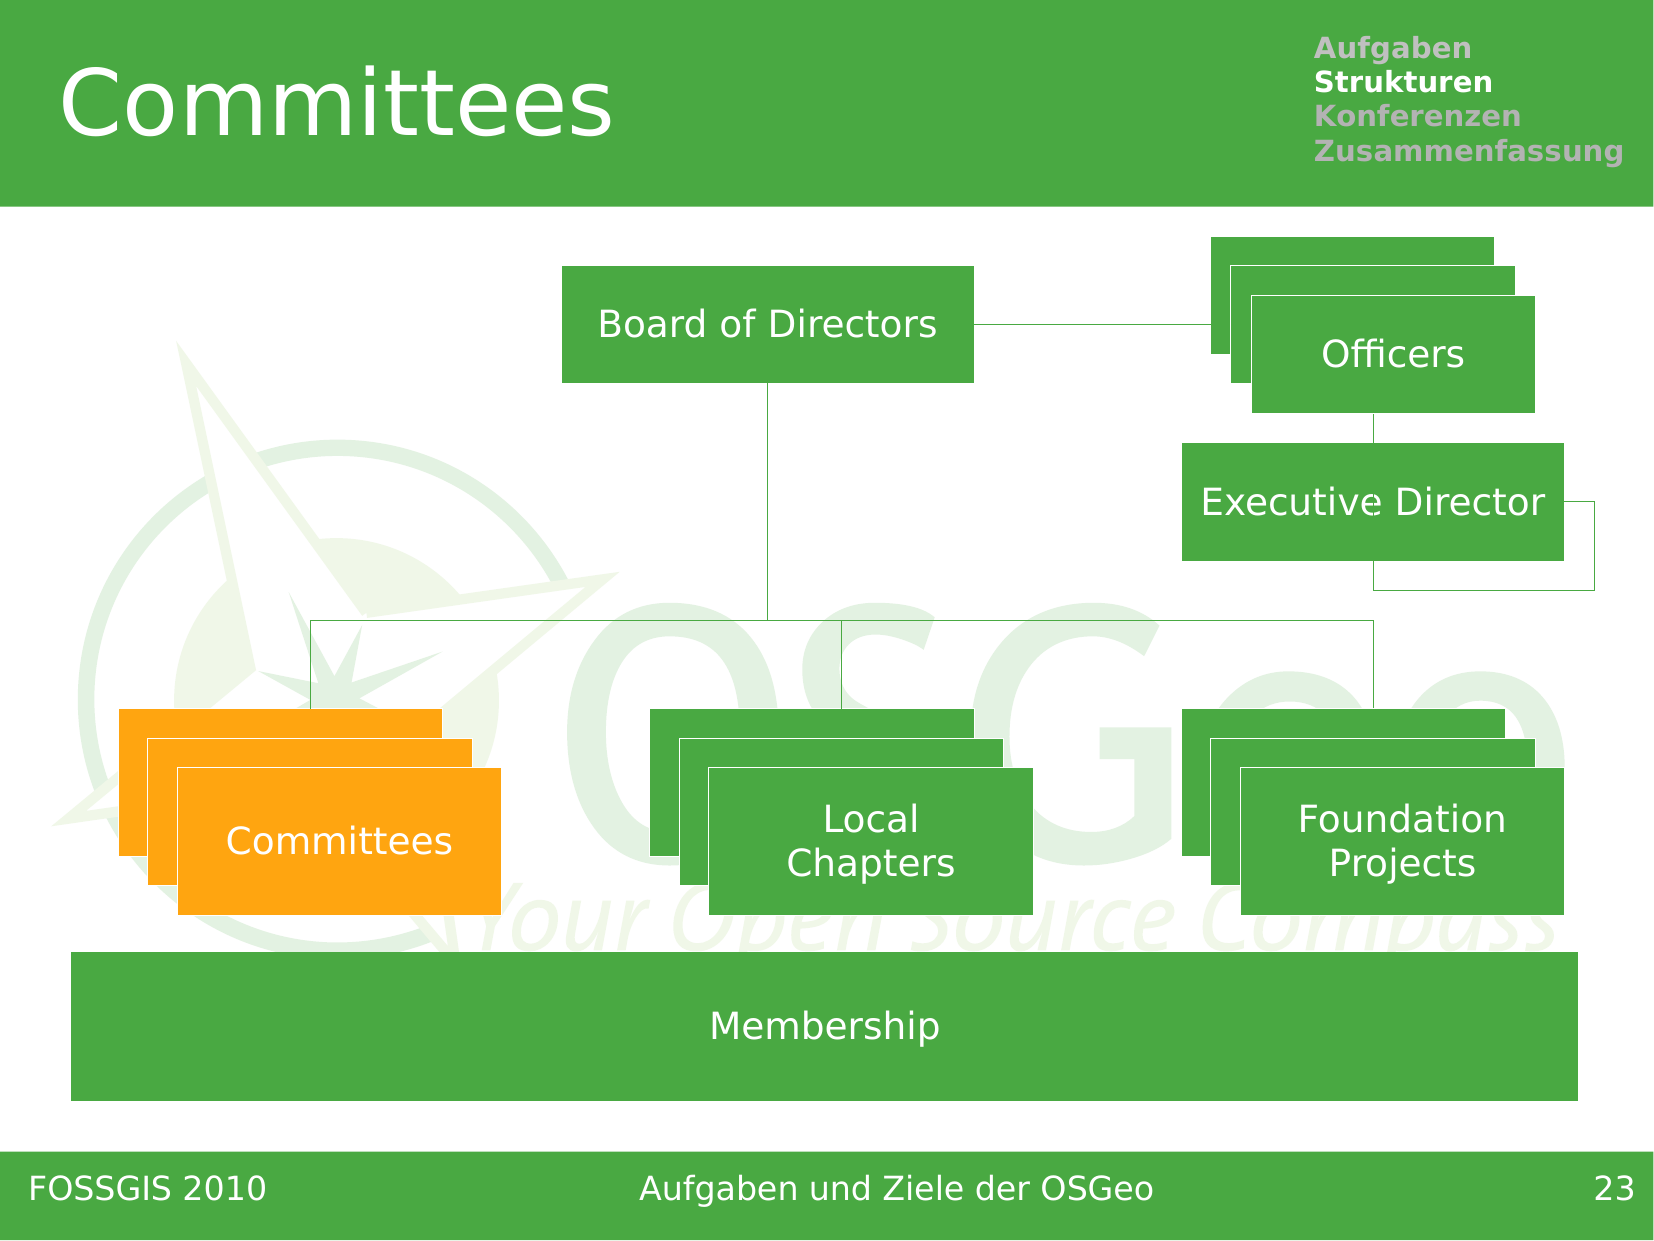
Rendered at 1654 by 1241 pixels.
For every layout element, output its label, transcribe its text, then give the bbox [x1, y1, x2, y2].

text_box Committees [177, 767, 502, 916]
text_box Committees [118, 708, 443, 857]
text_box Officers [1210, 236, 1495, 355]
text_box Local Chapters [1181, 708, 1506, 857]
text_box Board of Directors [561, 265, 975, 384]
text_box Local Chapters [649, 708, 975, 857]
title Committees [59, 29, 1299, 178]
text_box Executive Director [1181, 442, 1565, 562]
text_box Foundation Projects [1240, 767, 1565, 916]
text_box Officers [1251, 295, 1536, 414]
text_box Aufgaben Strukturen Konferenzen Zusammenfassung [1299, 23, 1654, 201]
text_box Local Chapters [679, 738, 1004, 886]
text_box Membership [71, 952, 1578, 1101]
text_box Committees [147, 738, 473, 886]
text_box Local Chapters [708, 767, 1034, 916]
text_box Local Chapters [1210, 738, 1536, 886]
text_box Officers [1230, 265, 1516, 384]
